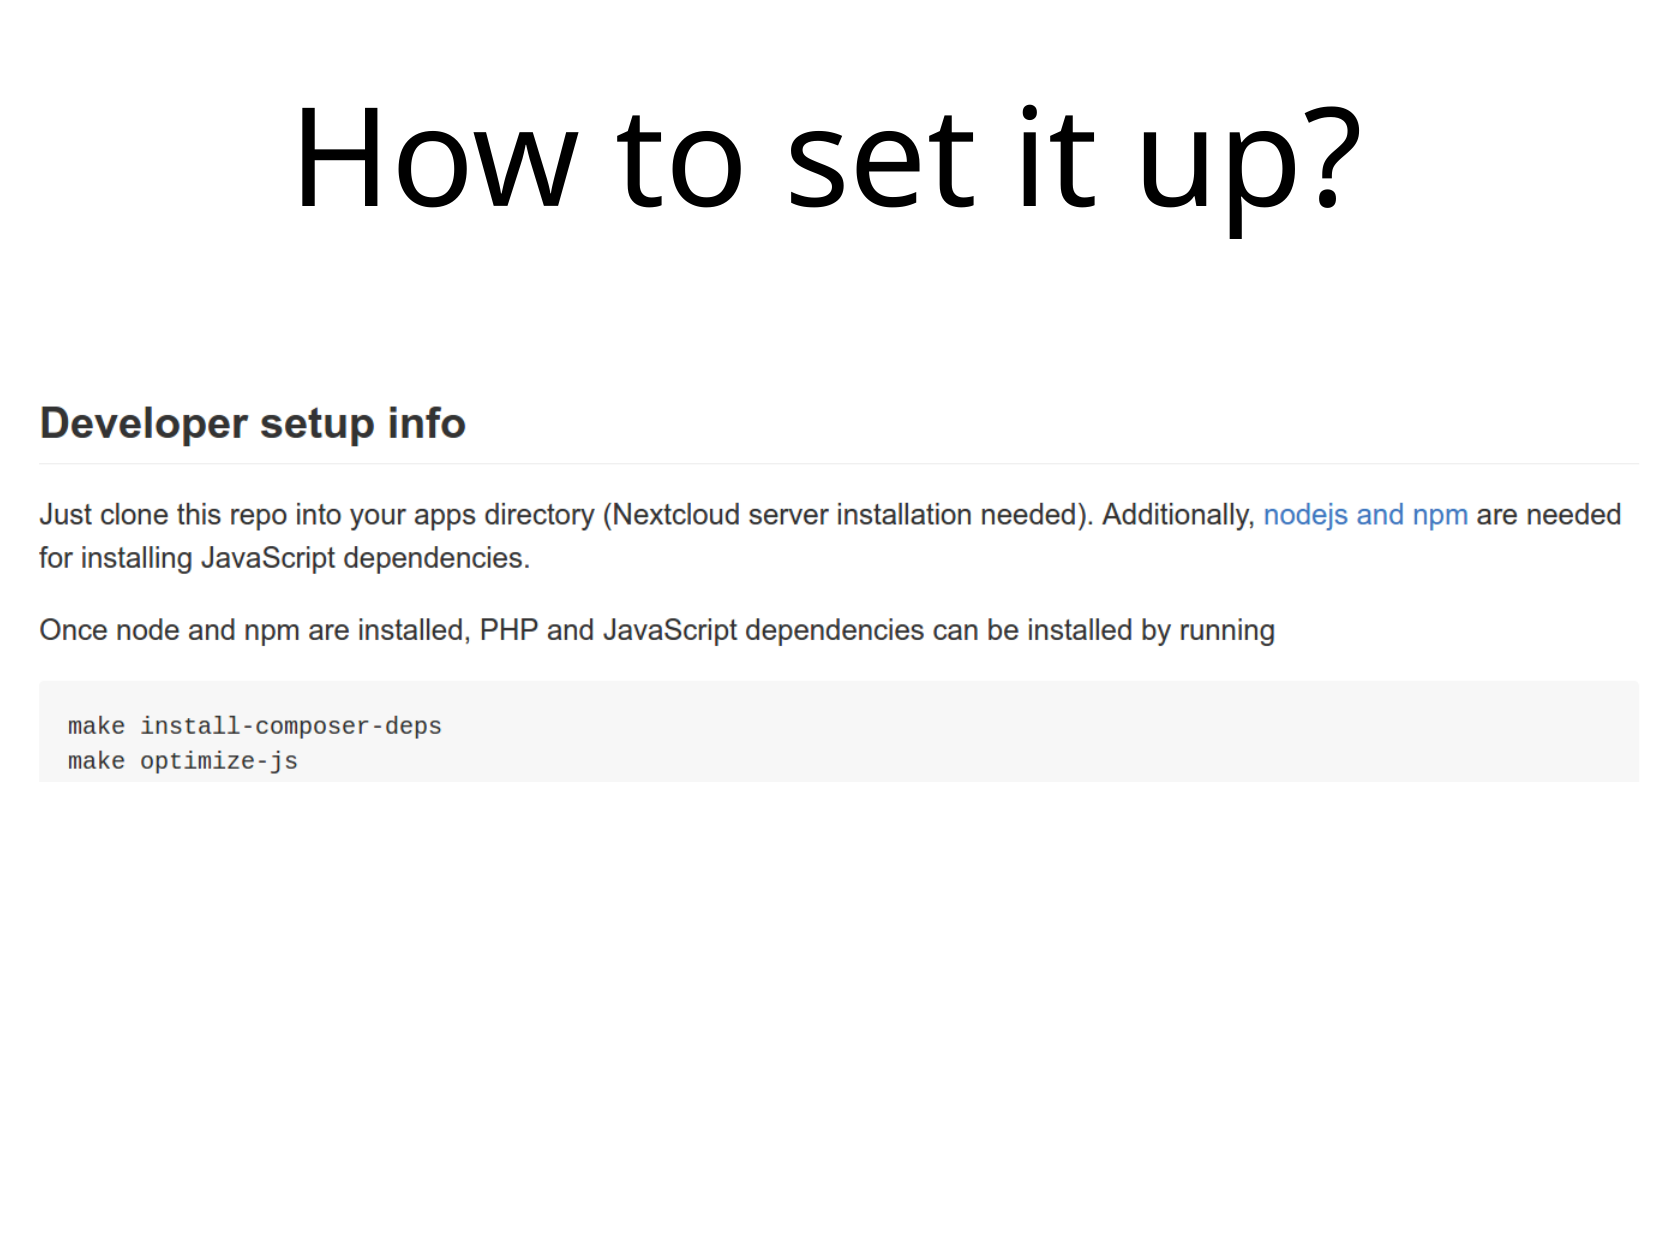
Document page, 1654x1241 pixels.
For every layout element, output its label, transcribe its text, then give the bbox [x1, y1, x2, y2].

picture [14, 379, 1654, 782]
title How to set it up? [82, 49, 1571, 257]
